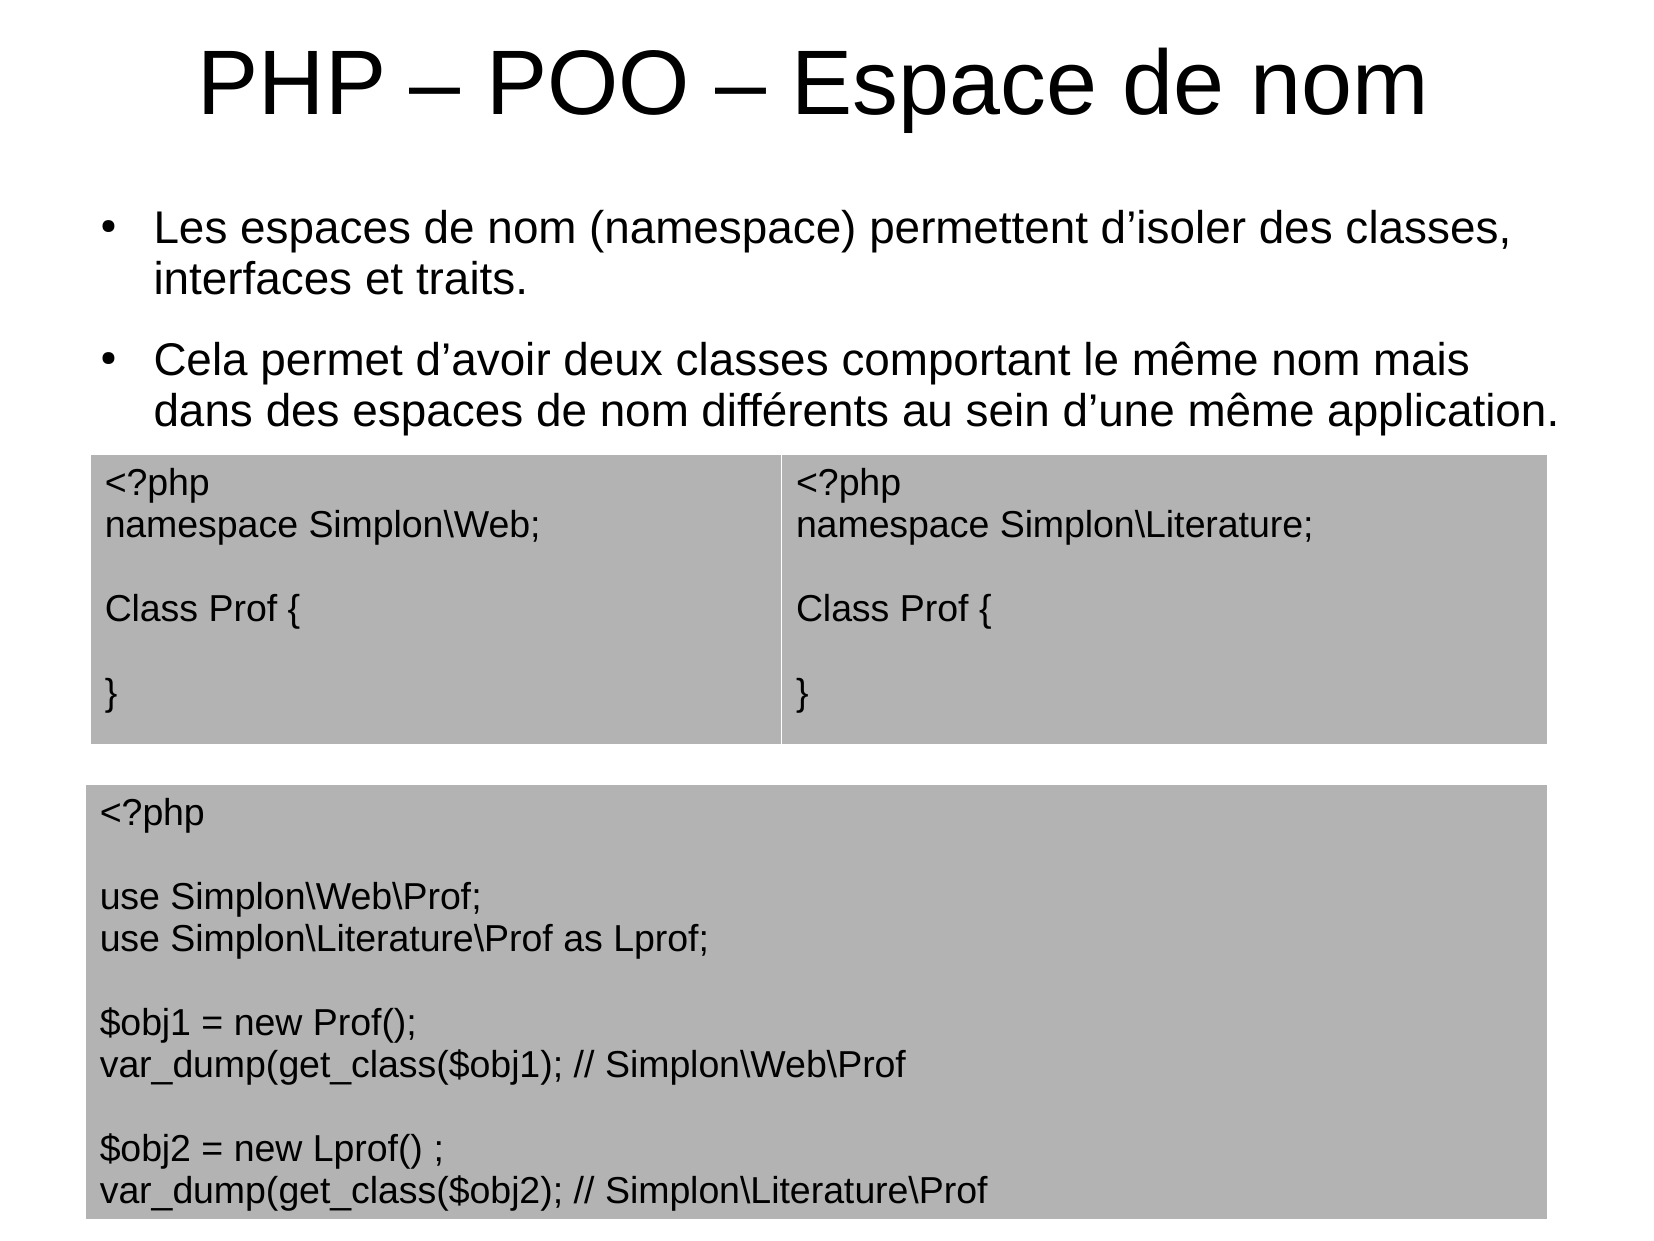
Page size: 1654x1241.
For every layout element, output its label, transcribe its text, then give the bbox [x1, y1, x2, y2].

table_header <?php namespace Simplon\Web; Class Prof { } [91, 455, 781, 744]
list Les espaces de nom (namespace) permettent d’isoler des classes, interfaces et traits. Cela permet d’avoir deux classes comportant le même nom mais dans des espaces de nom différents au sein d’une même application. [82, 202, 1571, 922]
table_header <?php use Simplon\Web\Prof; use Simplon\Literature\Prof as Lprof; $obj1 = new Prof(); var_dump(get_class($obj1); // Simplon\Web\Prof $obj2 = new Lprof() ; var_dump(get_class($obj2); // Simplon\Literature\Prof [86, 785, 1547, 1219]
title PHP – POO – Espace de nom [82, 0, 1571, 178]
table_header <?php namespace Simplon\Literature; Class Prof { } [782, 455, 1547, 744]
